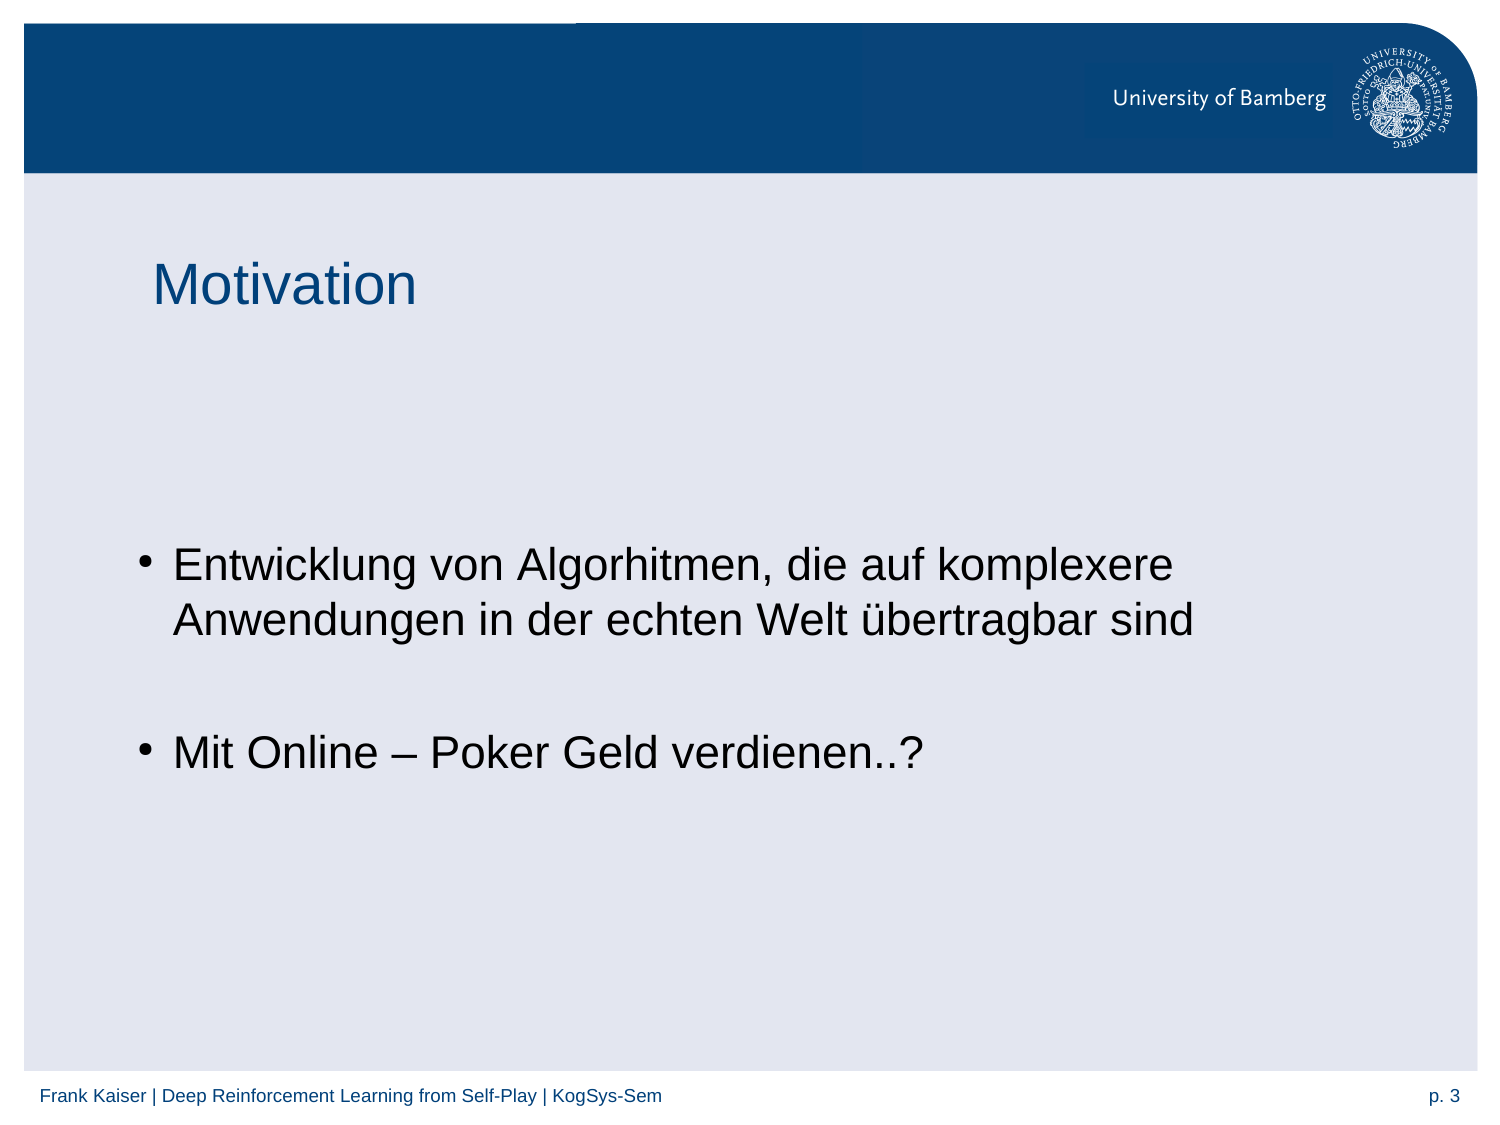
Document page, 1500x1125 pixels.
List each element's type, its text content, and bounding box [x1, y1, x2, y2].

subtitle Entwicklung von Algorhitmen, die auf komplexere Anwendungen in der echten Welt übertragbar sind Mit Online – Poker Geld verdienen..? [137, 424, 1363, 888]
title Motivation [137, 187, 1363, 375]
picture [0, 0, 1500, 1125]
